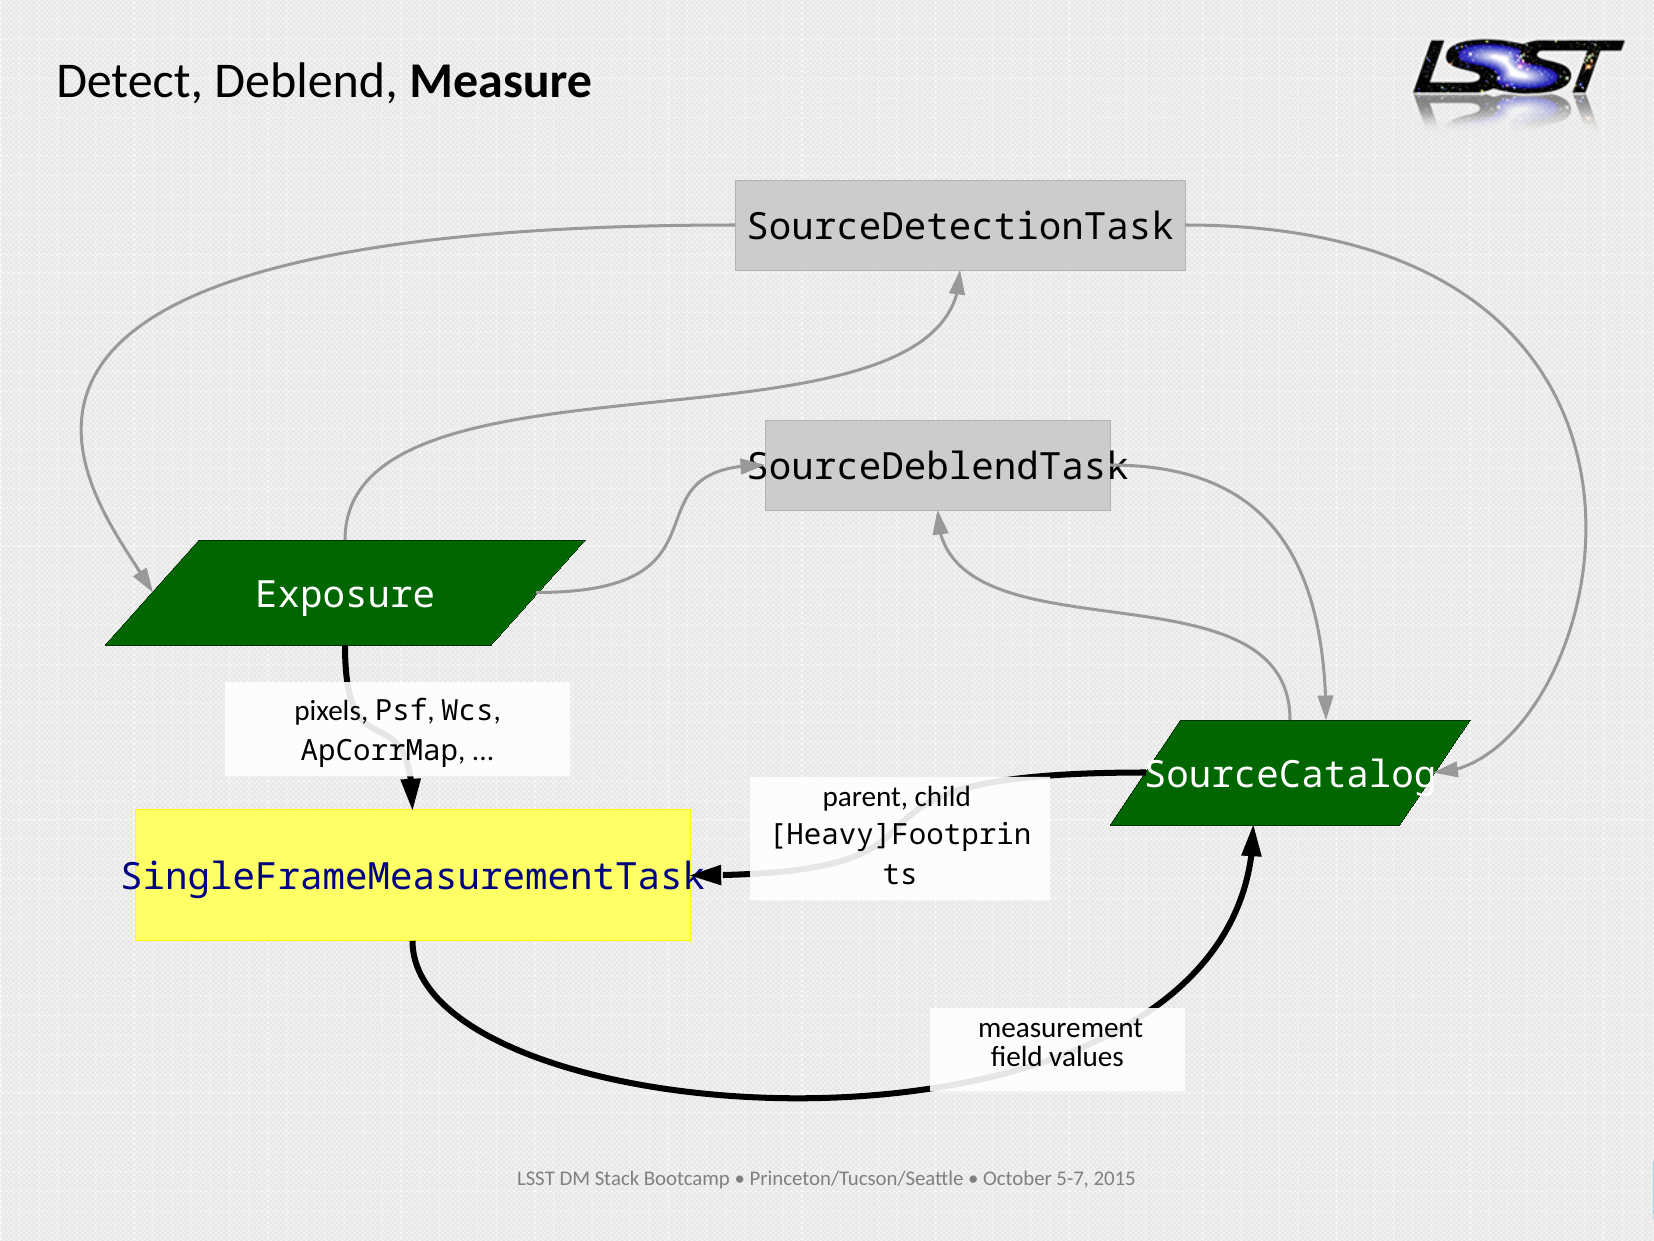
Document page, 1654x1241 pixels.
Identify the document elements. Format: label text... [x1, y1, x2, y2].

text_box SourceDetectionTask [735, 180, 1186, 271]
text_box SingleFrameMeasurementTask [135, 809, 691, 941]
text_box SourceDeblendTask [765, 420, 1111, 511]
text_box Exposure [105, 540, 586, 646]
picture [0, 0, 1654, 1241]
text_box measurement field values [930, 1008, 1186, 1092]
text_box SourceCatalog [1110, 720, 1471, 826]
text_box pixels, Psf, Wcs, ApCorrMap, ... [225, 682, 571, 766]
title Detect, Deblend, Measure [41, 27, 1161, 129]
text_box parent, child [Heavy]Footprints [750, 776, 1051, 856]
